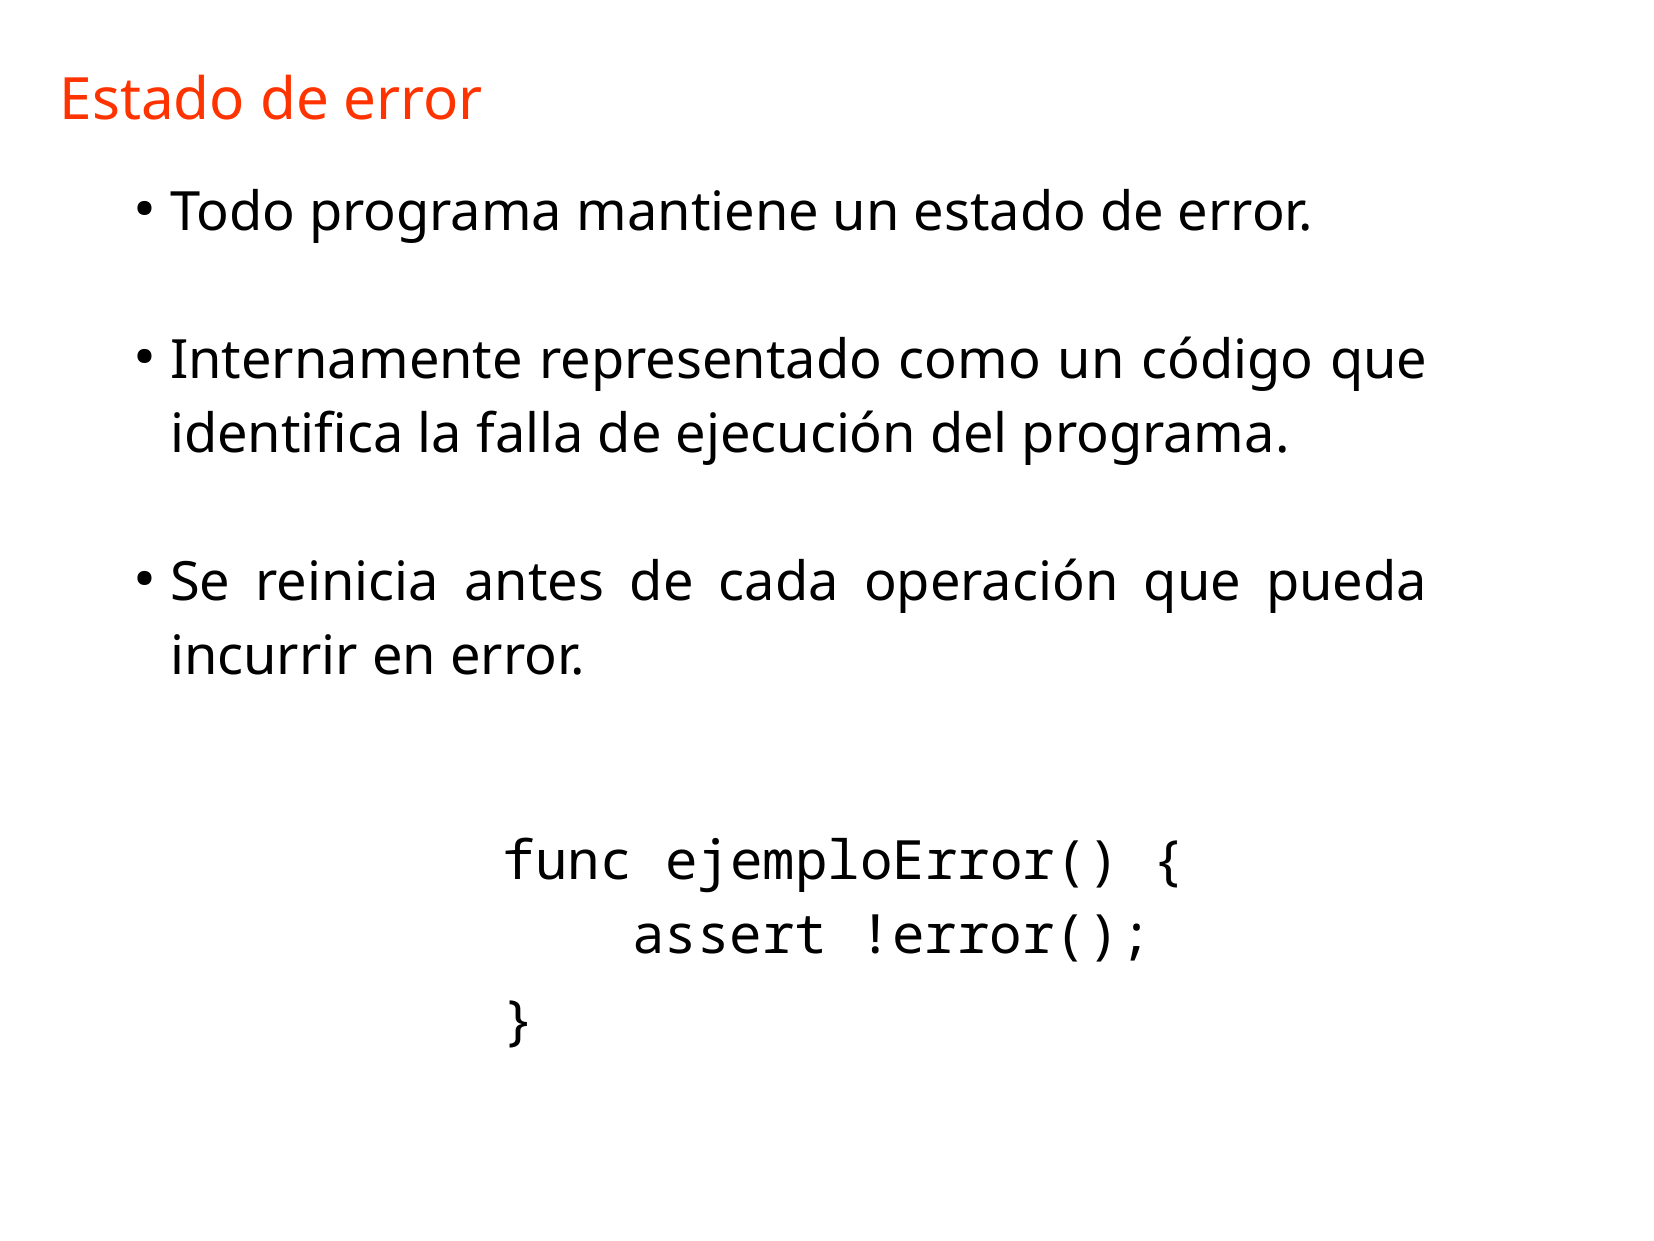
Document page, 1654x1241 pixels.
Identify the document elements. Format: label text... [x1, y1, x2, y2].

text_box Todo programa mantiene un estado de error. Internamente representado como un código que identifica la falla de ejecución del programa. Se reinicia antes de cada operación que pueda incurrir en error. [120, 165, 1561, 637]
text_box Estado de error [45, 50, 1591, 151]
text_box func ejemploError() { assert !error(); } [487, 814, 1201, 1036]
